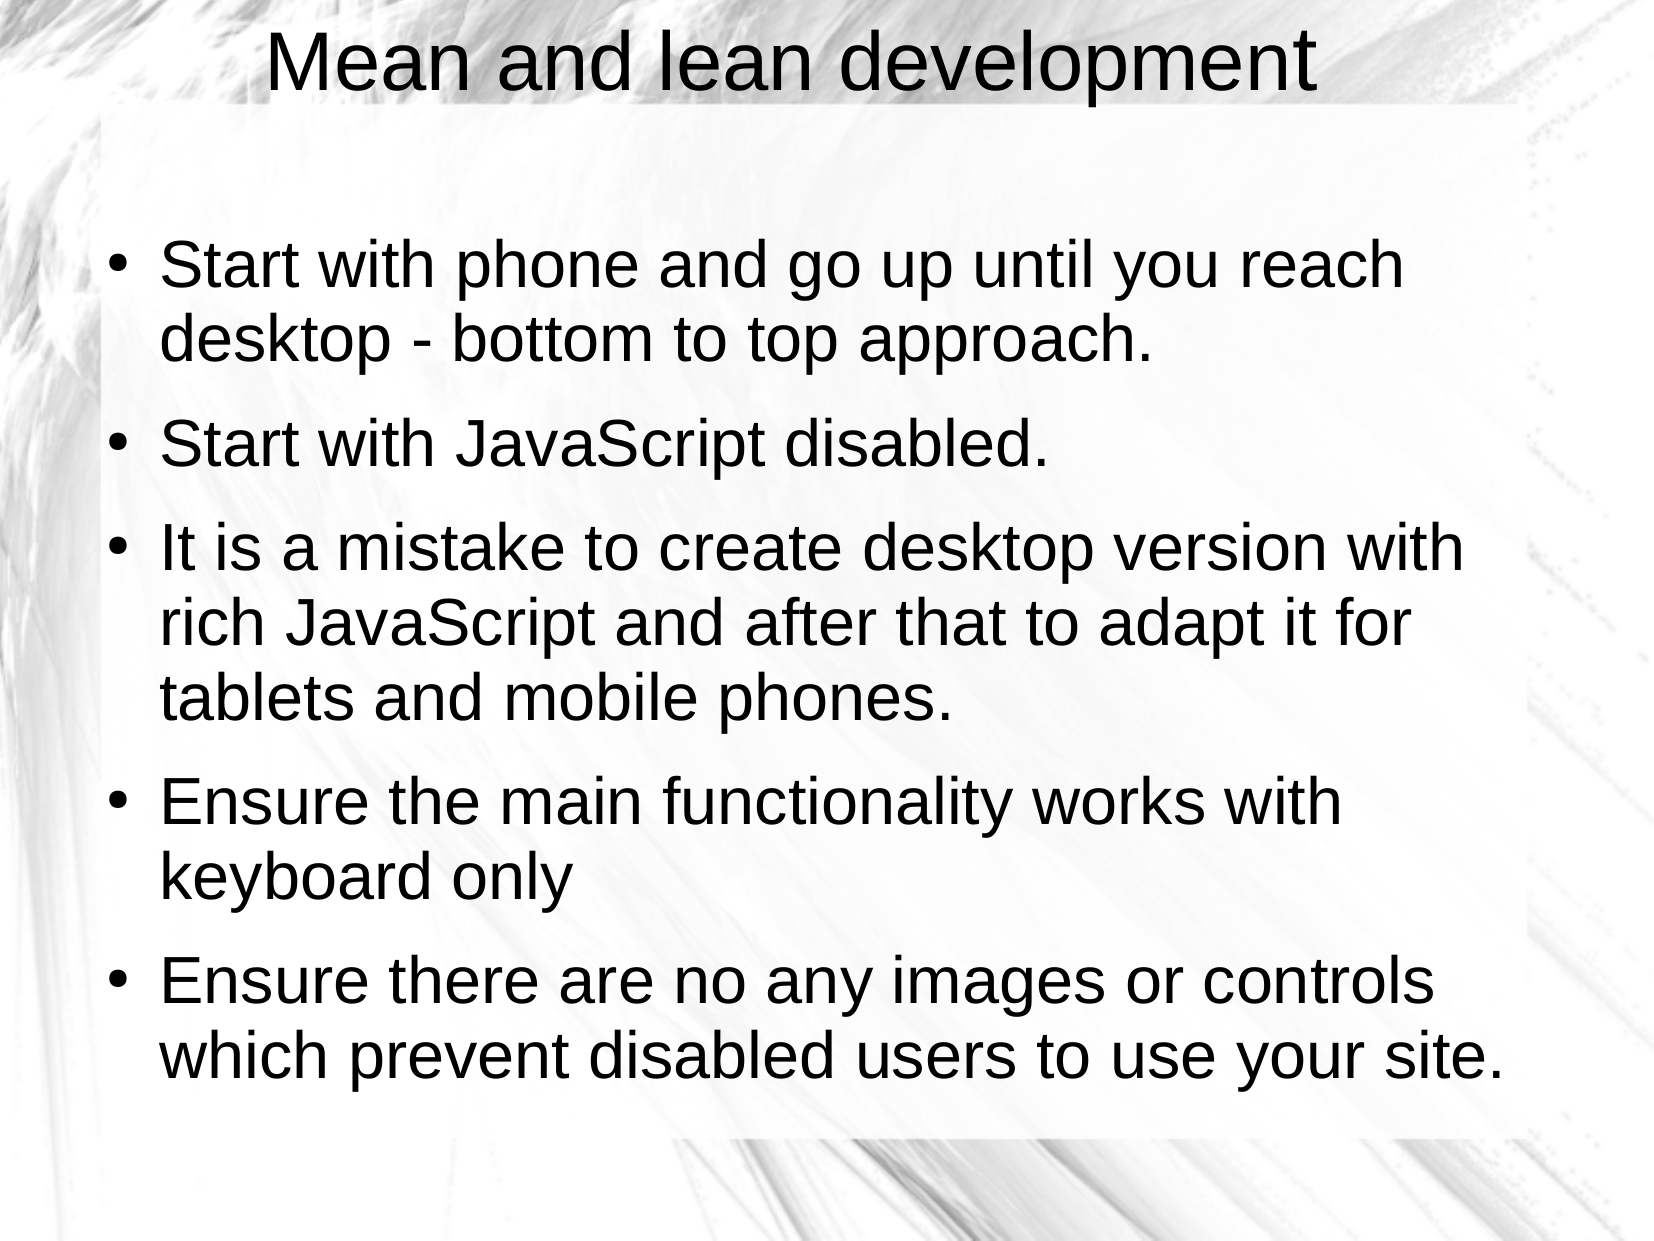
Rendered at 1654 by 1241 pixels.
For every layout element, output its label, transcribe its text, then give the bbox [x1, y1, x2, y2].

picture [0, 0, 1654, 1241]
list Start with phone and go up until you reach desktop - bottom to top approach. Start with JavaScript disabled. It is a mistake to create desktop version with rich JavaScript and after that to adapt it for tablets and mobile phones. Ensure the main functionality works with keyboard only Ensure there are no any images or controls which prevent disabled users to use your site. [88, 122, 1577, 1093]
title Mean and lean development [47, 0, 1536, 119]
